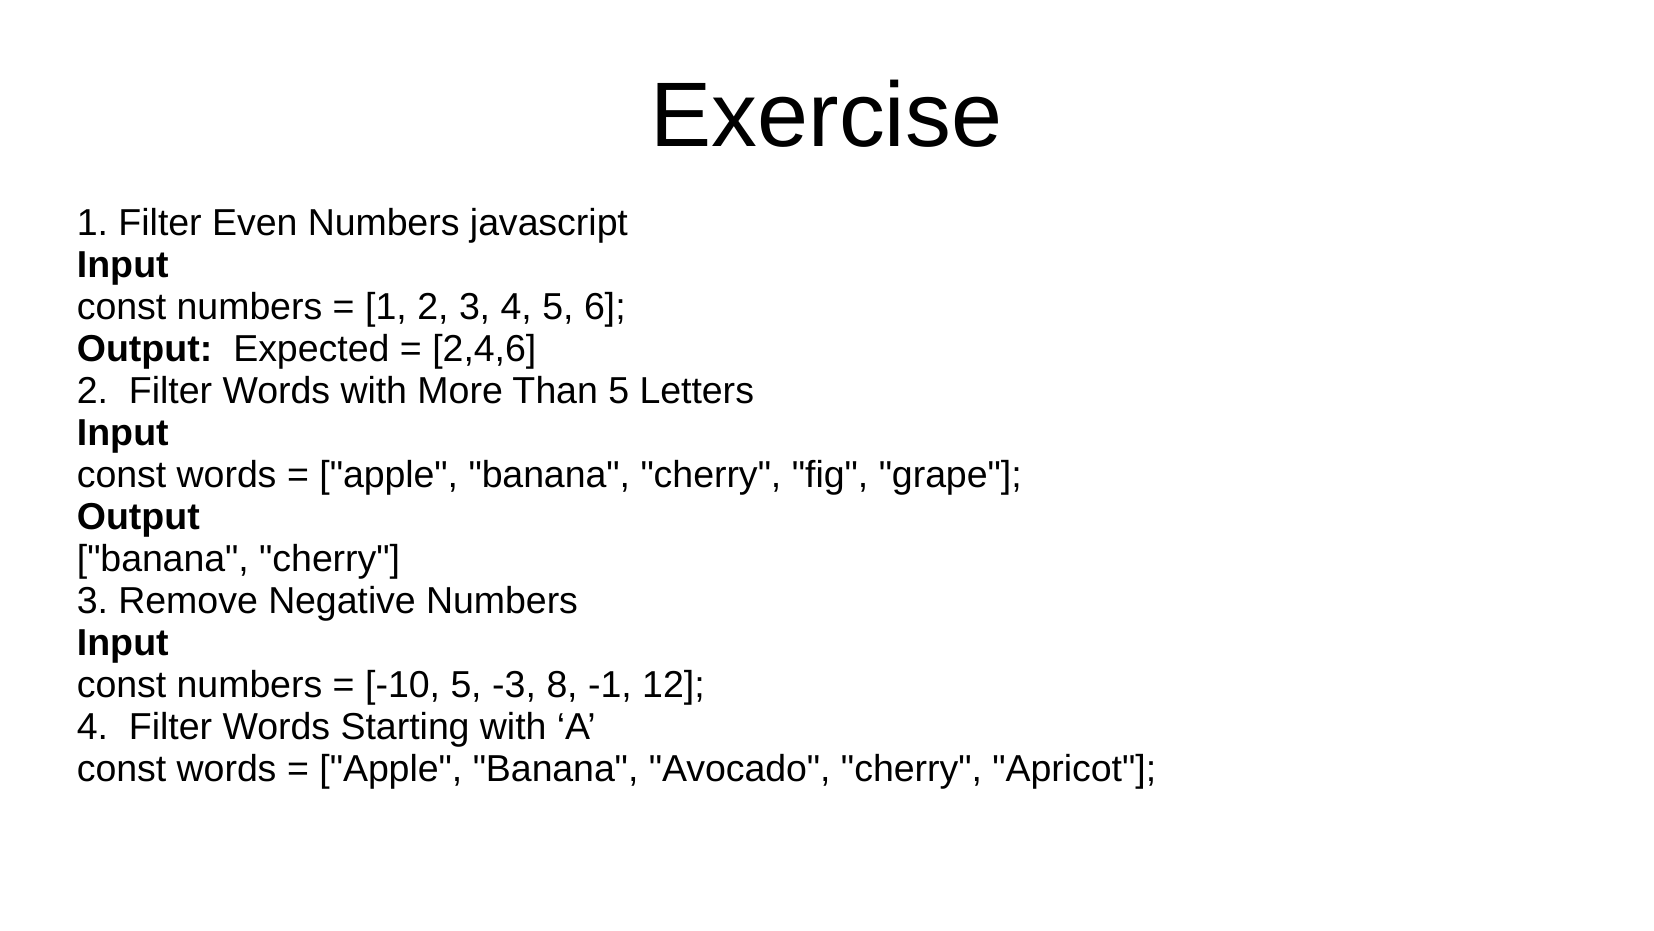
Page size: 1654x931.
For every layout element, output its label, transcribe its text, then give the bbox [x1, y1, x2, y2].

subtitle 1. Filter Even Numbers javascript Input const numbers = [1, 2, 3, 4, 5, 6]; Output: Expected = [2,4,6] 2. Filter Words with More Than 5 Letters Input const words = ["apple", "banana", "cherry", "fig", "grape"]; Output ["banana", "cherry"] 3. Remove Negative Numbers Input const numbers = [-10, 5, -3, 8, -1, 12]; 4. Filter Words Starting with ‘A’ const words = ["Apple", "Banana", "Avocado", "cherry", "Apricot"]; [76, 201, 1565, 916]
title Exercise [82, 37, 1571, 193]
